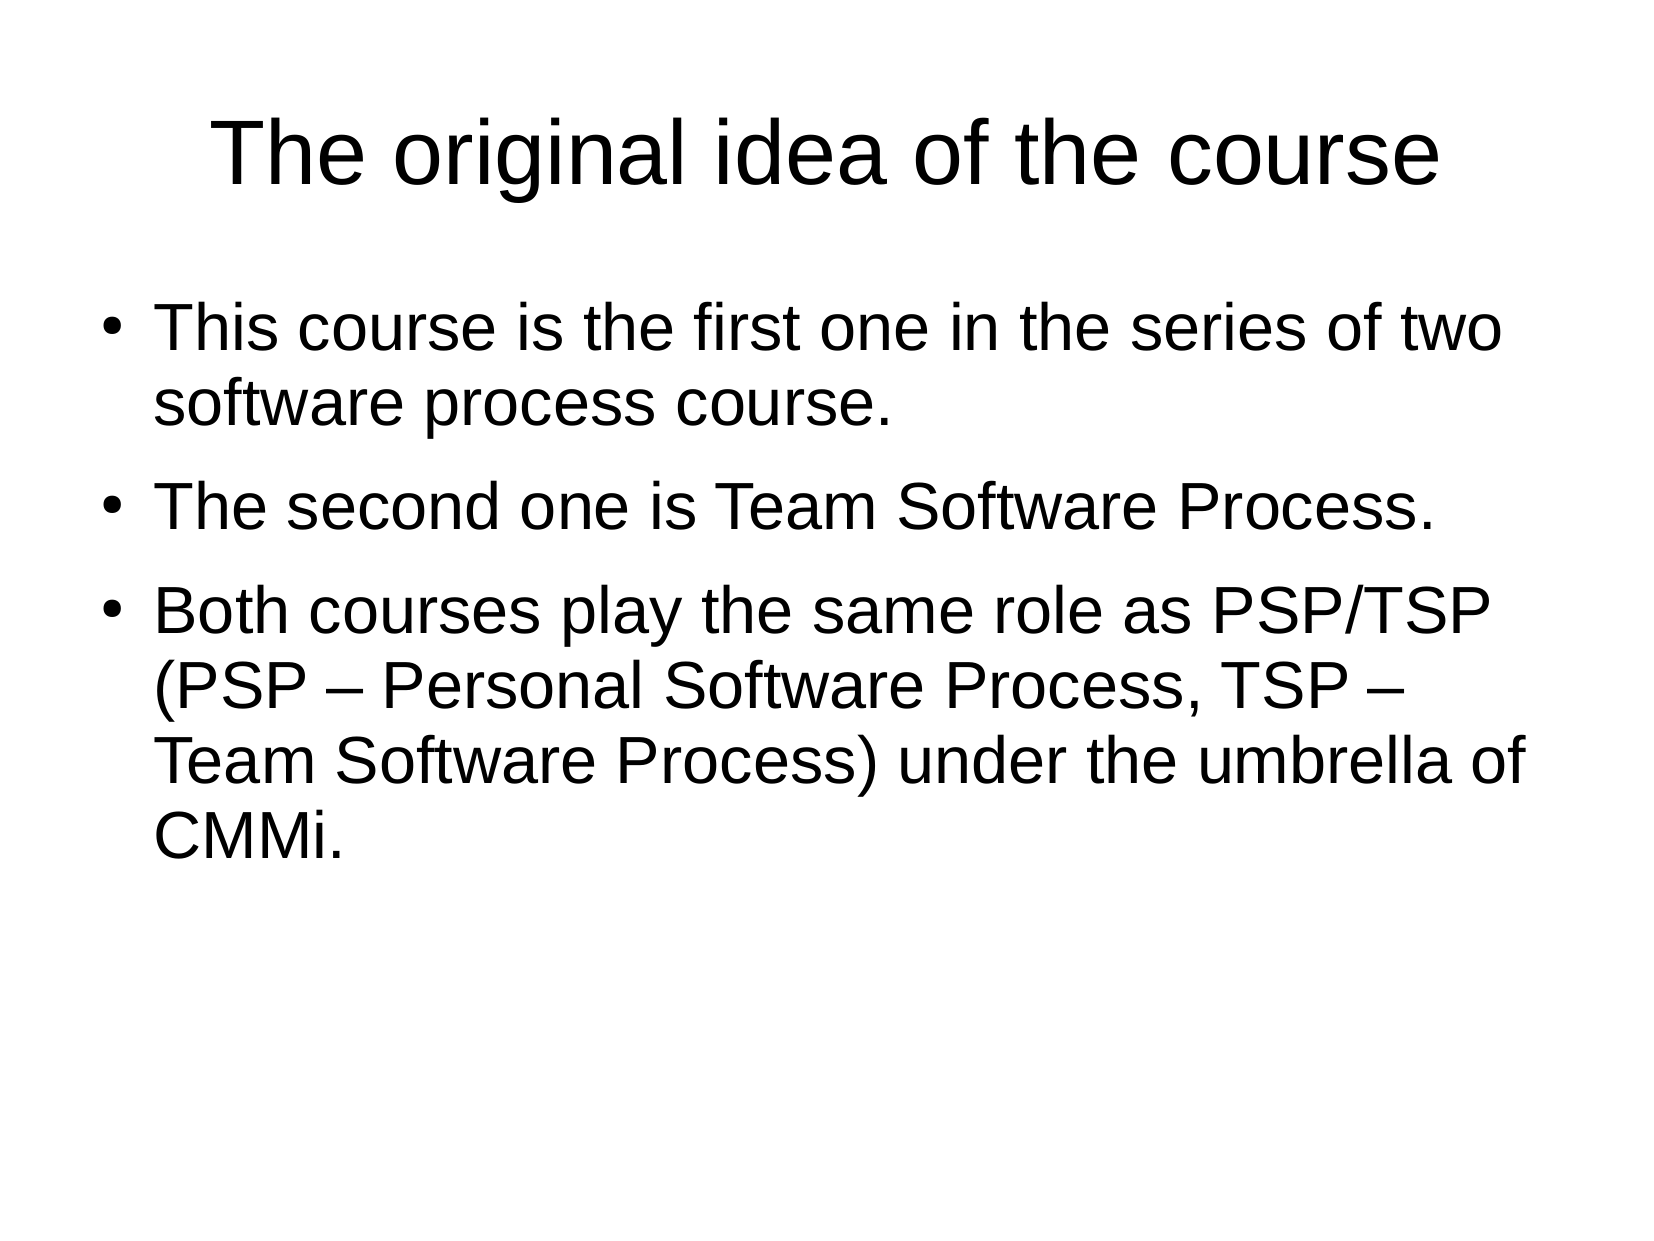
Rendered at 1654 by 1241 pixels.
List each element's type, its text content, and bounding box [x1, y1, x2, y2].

list This course is the first one in the series of two software process course. The second one is Team Software Process. Both courses play the same role as PSP/TSP (PSP – Personal Software Process, TSP – Team Software Process) under the umbrella of CMMi. [82, 290, 1571, 1096]
title The original idea of the course [82, 49, 1571, 257]
